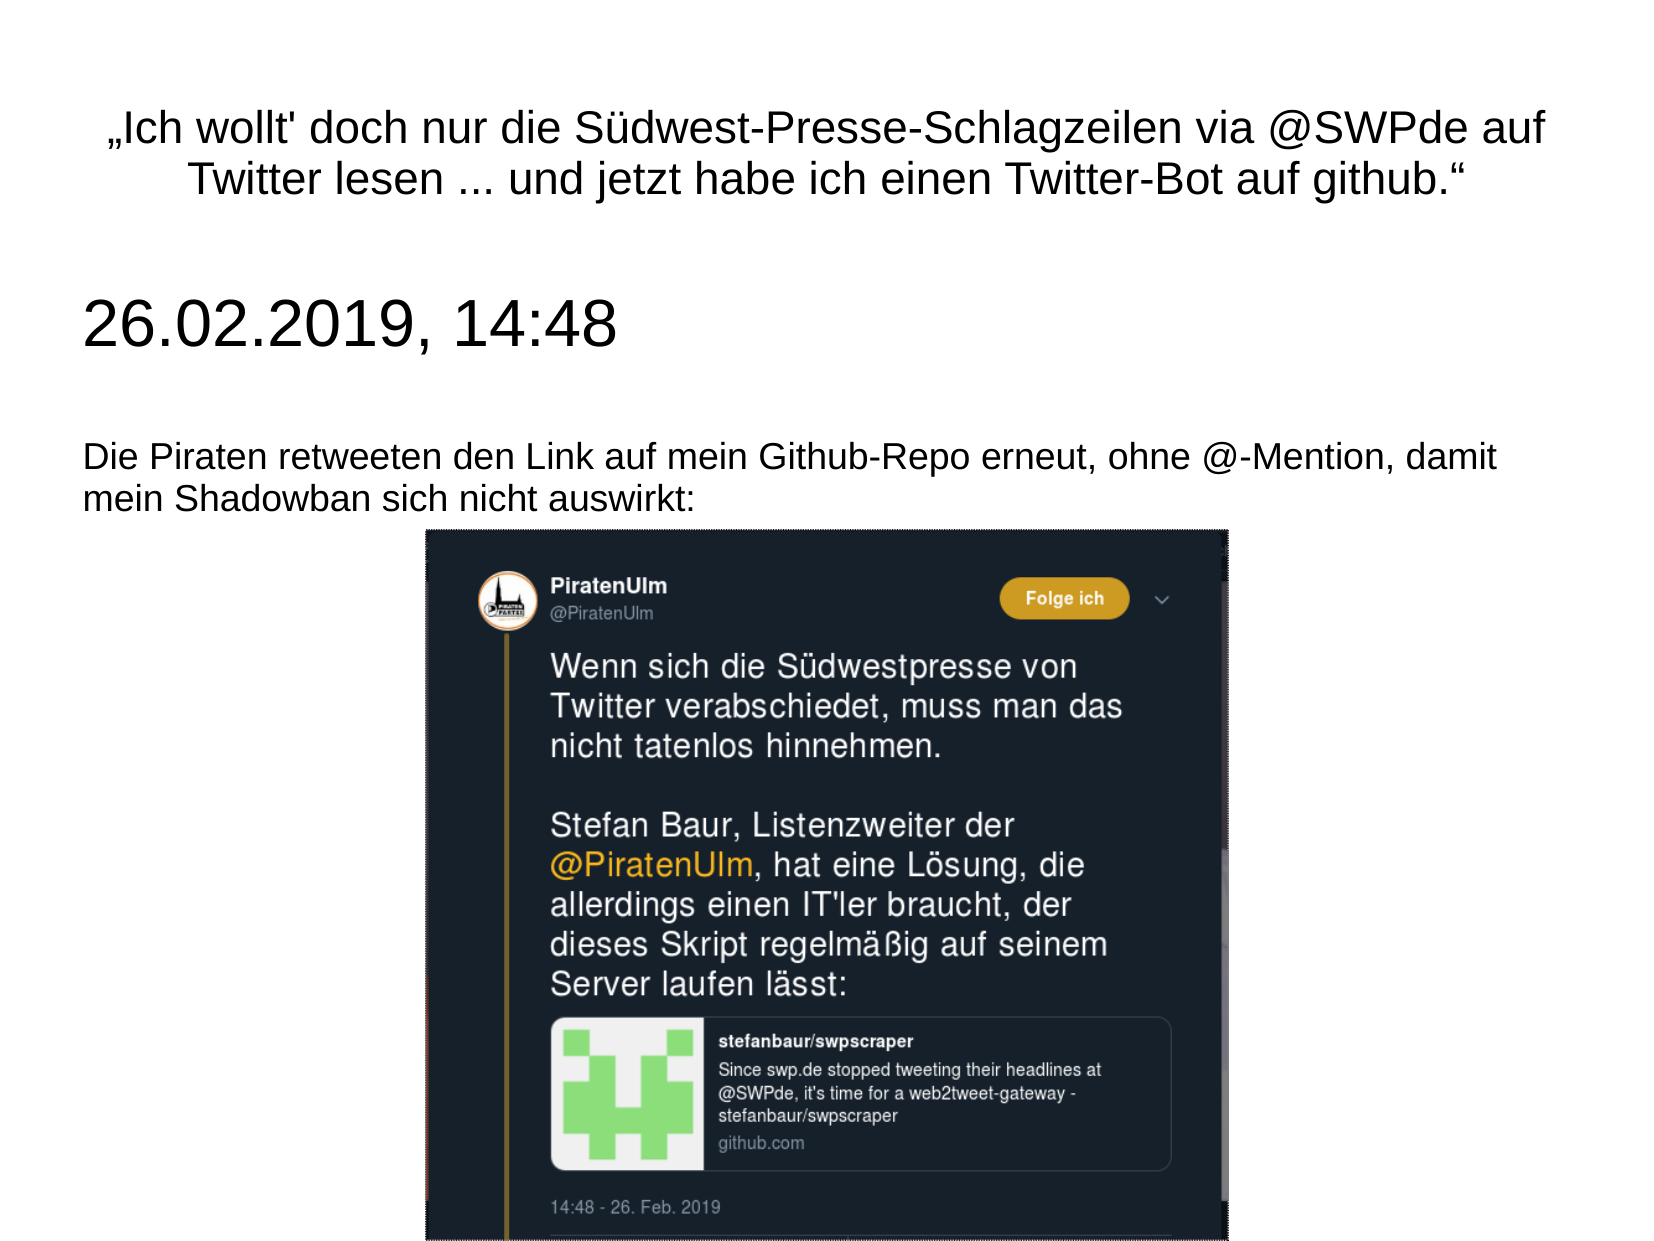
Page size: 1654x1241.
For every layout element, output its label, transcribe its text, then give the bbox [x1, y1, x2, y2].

subtitle 26.02.2019, 14:48 Die Piraten retweeten den Link auf mein Github-Repo erneut, ohne @-Mention, damit mein Shadowban sich nicht auswirkt: [82, 285, 1571, 1014]
title „Ich wollt' doch nur die Südwest-Presse-Schlagzeilen via @SWPde auf Twitter lesen ... und jetzt habe ich einen Twitter-Bot auf github.“ [82, 49, 1571, 257]
picture [425, 529, 1229, 1241]
